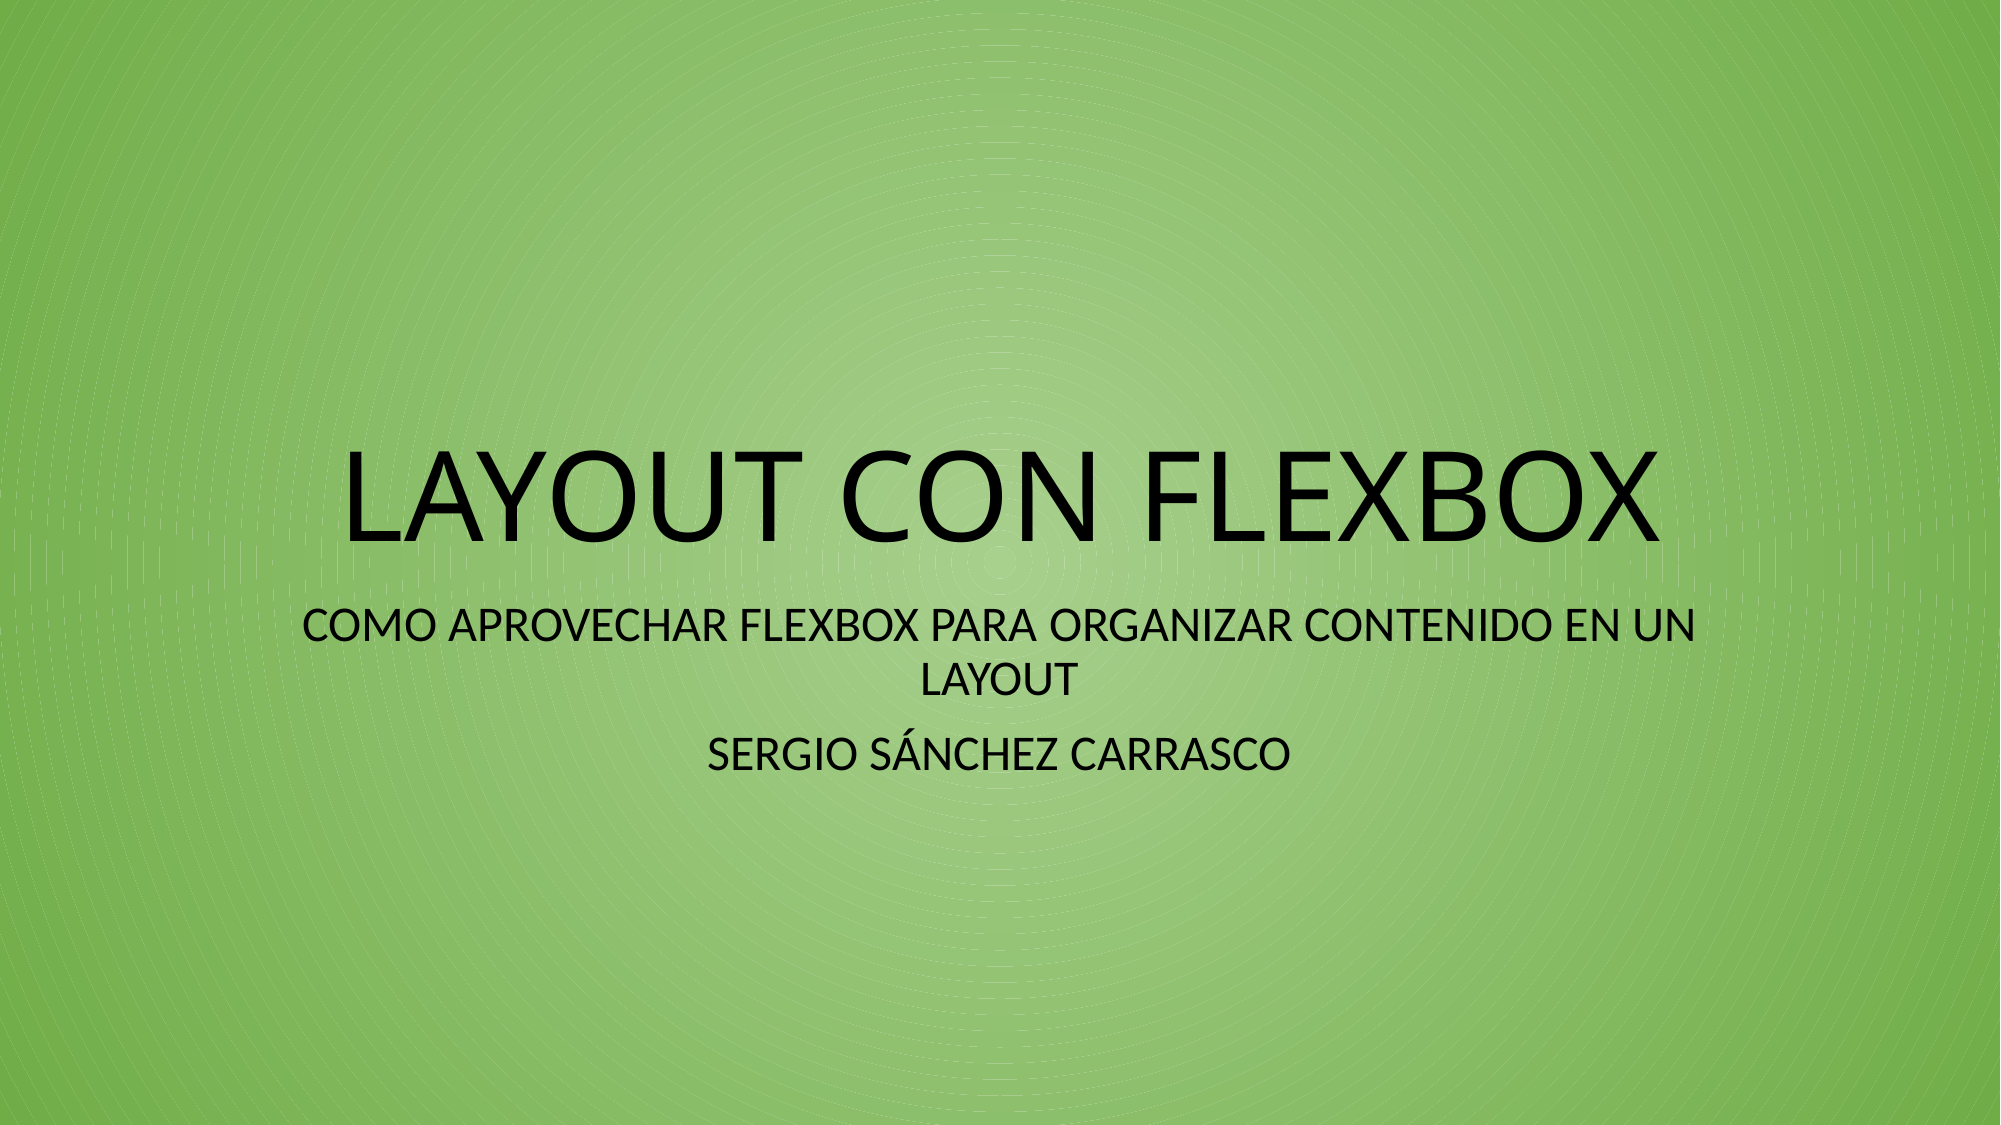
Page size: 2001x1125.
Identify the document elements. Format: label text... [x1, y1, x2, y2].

title LAYOUT CON FLEXBOX [249, 184, 1750, 576]
subtitle COMO APROVECHAR FLEXBOX PARA ORGANIZAR CONTENIDO EN UN LAYOUT SERGIO SÁNCHEZ CARRASCO [249, 590, 1750, 863]
